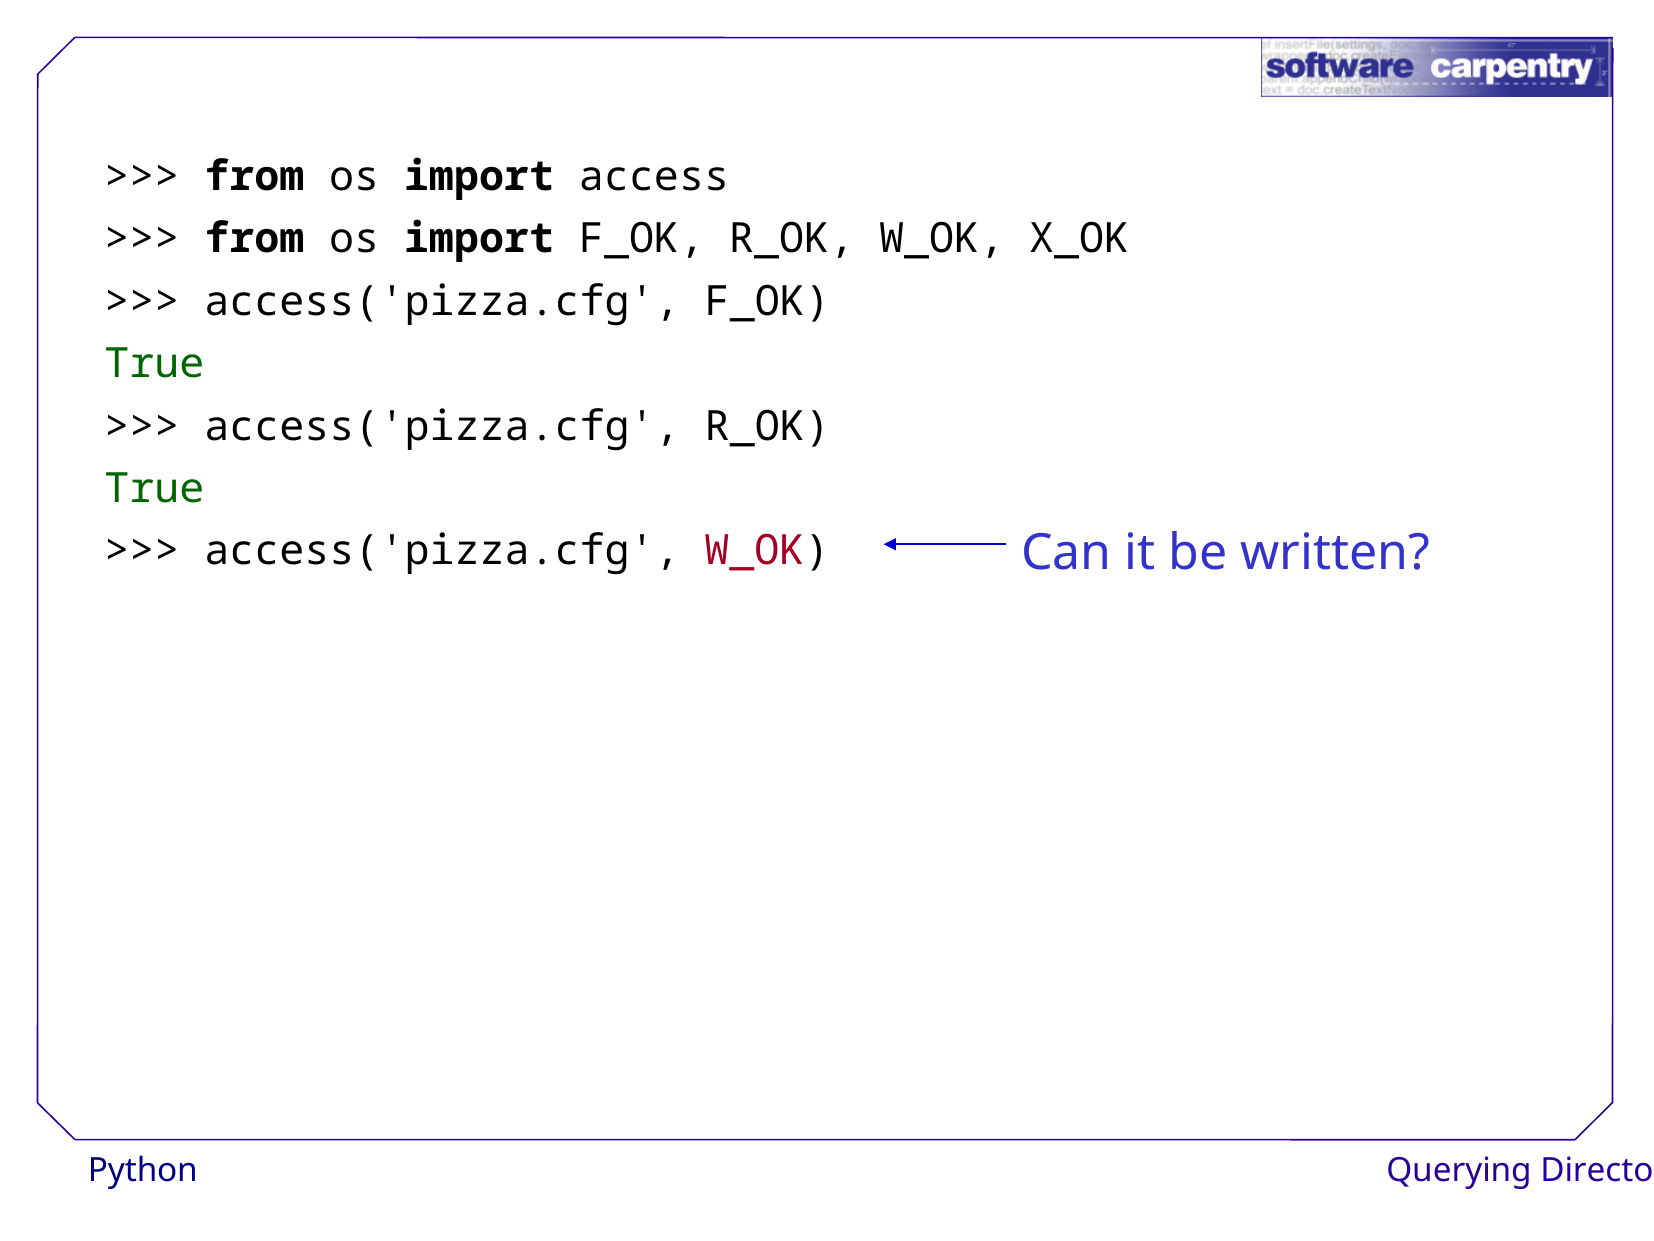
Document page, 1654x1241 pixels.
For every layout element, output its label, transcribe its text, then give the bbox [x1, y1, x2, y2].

text_box >>> from os import access >>> from os import F_OK, R_OK, W_OK, X_OK >>> access('pizza.cfg', F_OK) True >>> access('pizza.cfg', R_OK) True >>> access('pizza.cfg', W_OK) [89, 128, 1512, 1037]
picture [1261, 39, 1613, 97]
text_box Can it be written? [1006, 497, 1498, 592]
